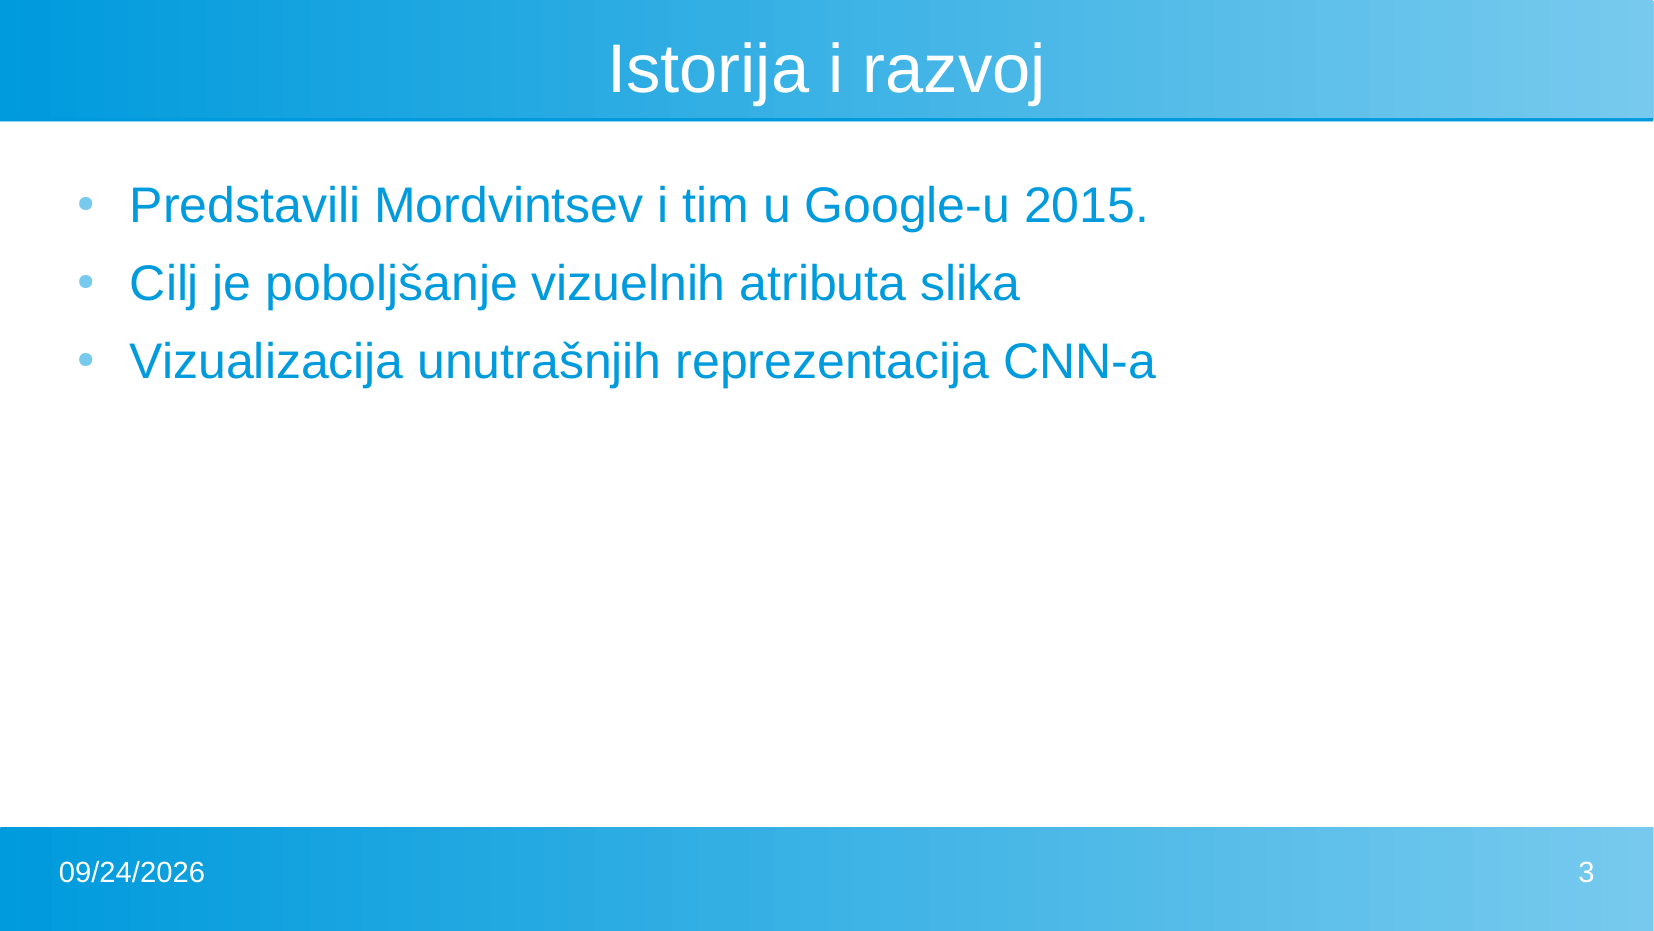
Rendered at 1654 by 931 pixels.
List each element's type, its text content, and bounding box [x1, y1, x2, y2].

list Predstavili Mordvintsev i tim u Google-u 2015. Cilj je poboljšanje vizuelnih atributa slika Vizualizacija unutrašnjih reprezentacija CNN-a [59, 177, 1595, 768]
title Istorija i razvoj [59, 29, 1595, 108]
